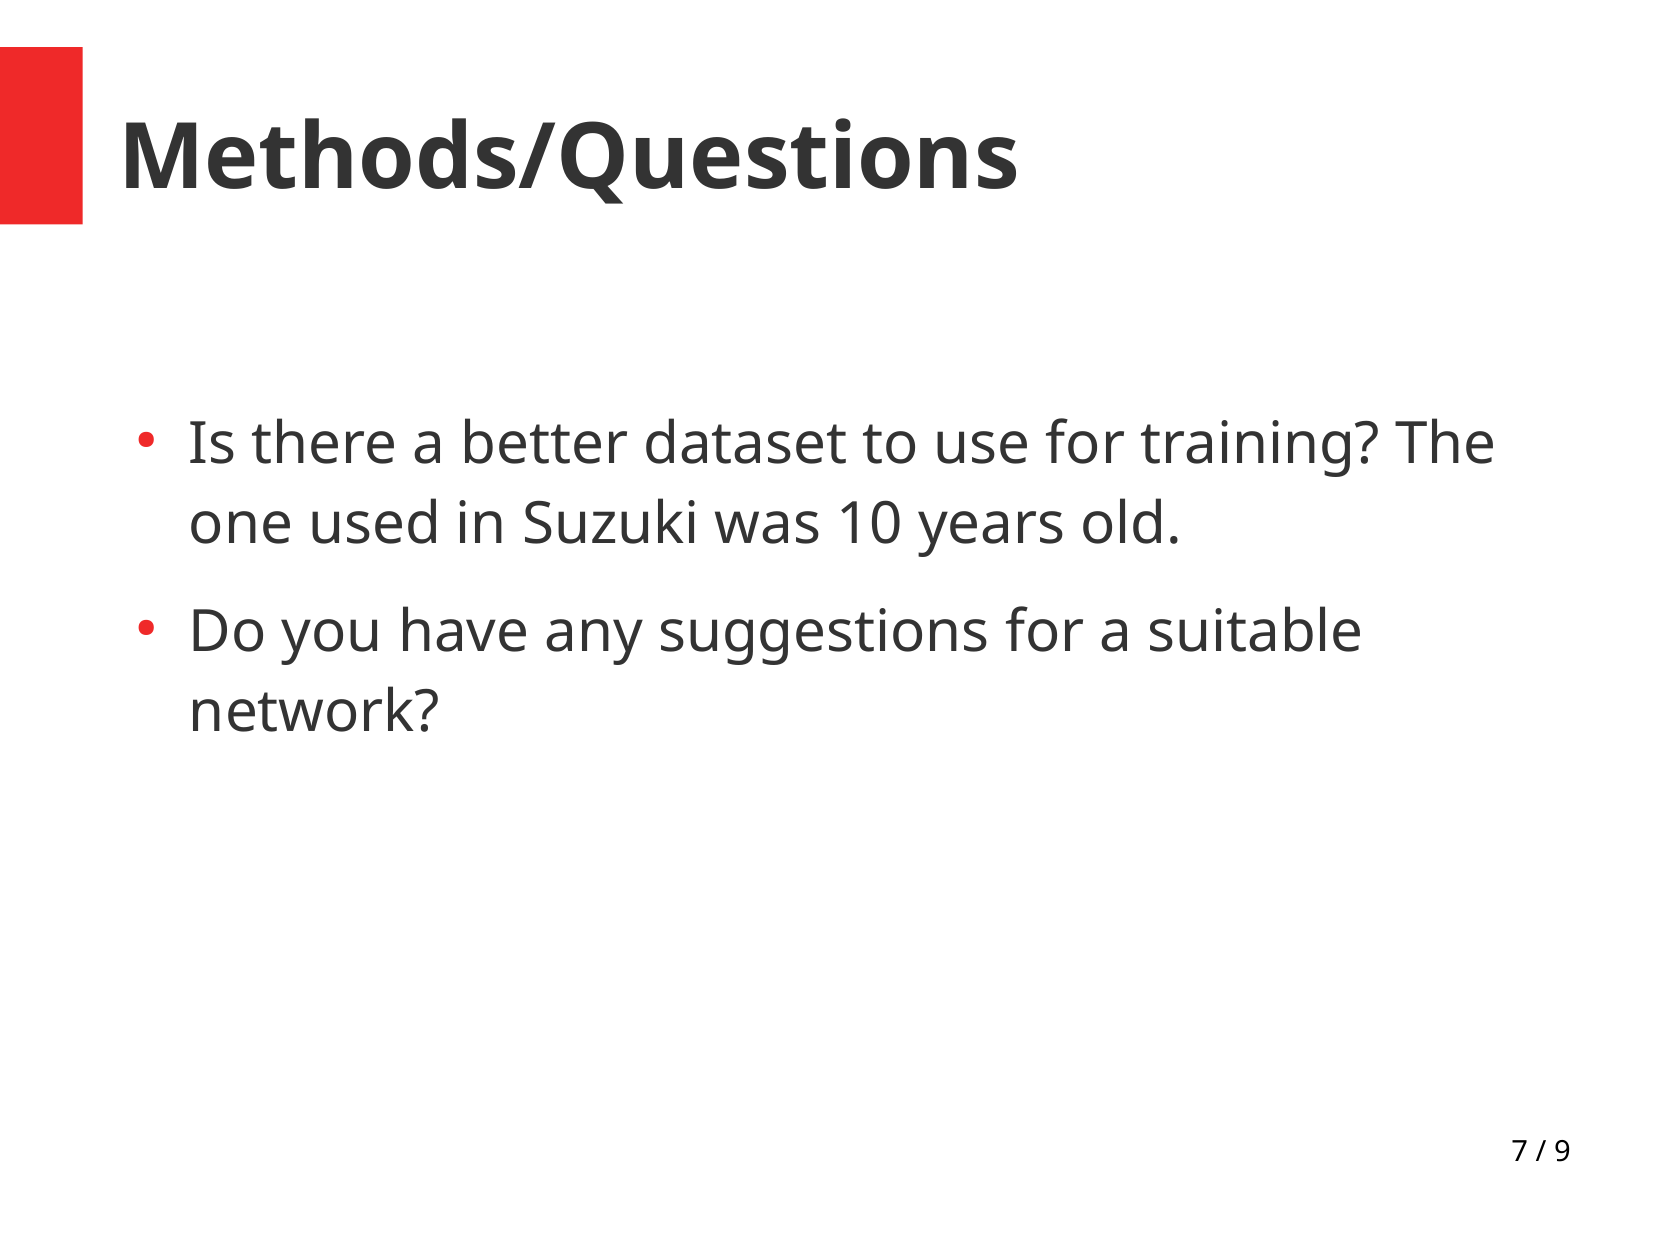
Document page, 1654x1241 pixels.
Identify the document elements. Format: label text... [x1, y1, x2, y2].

list Is there a better dataset to use for training? The one used in Suzuki was 10 years old. Do you have any suggestions for a suitable network? [118, 401, 1536, 1121]
title Methods/Questions [118, 49, 1571, 257]
